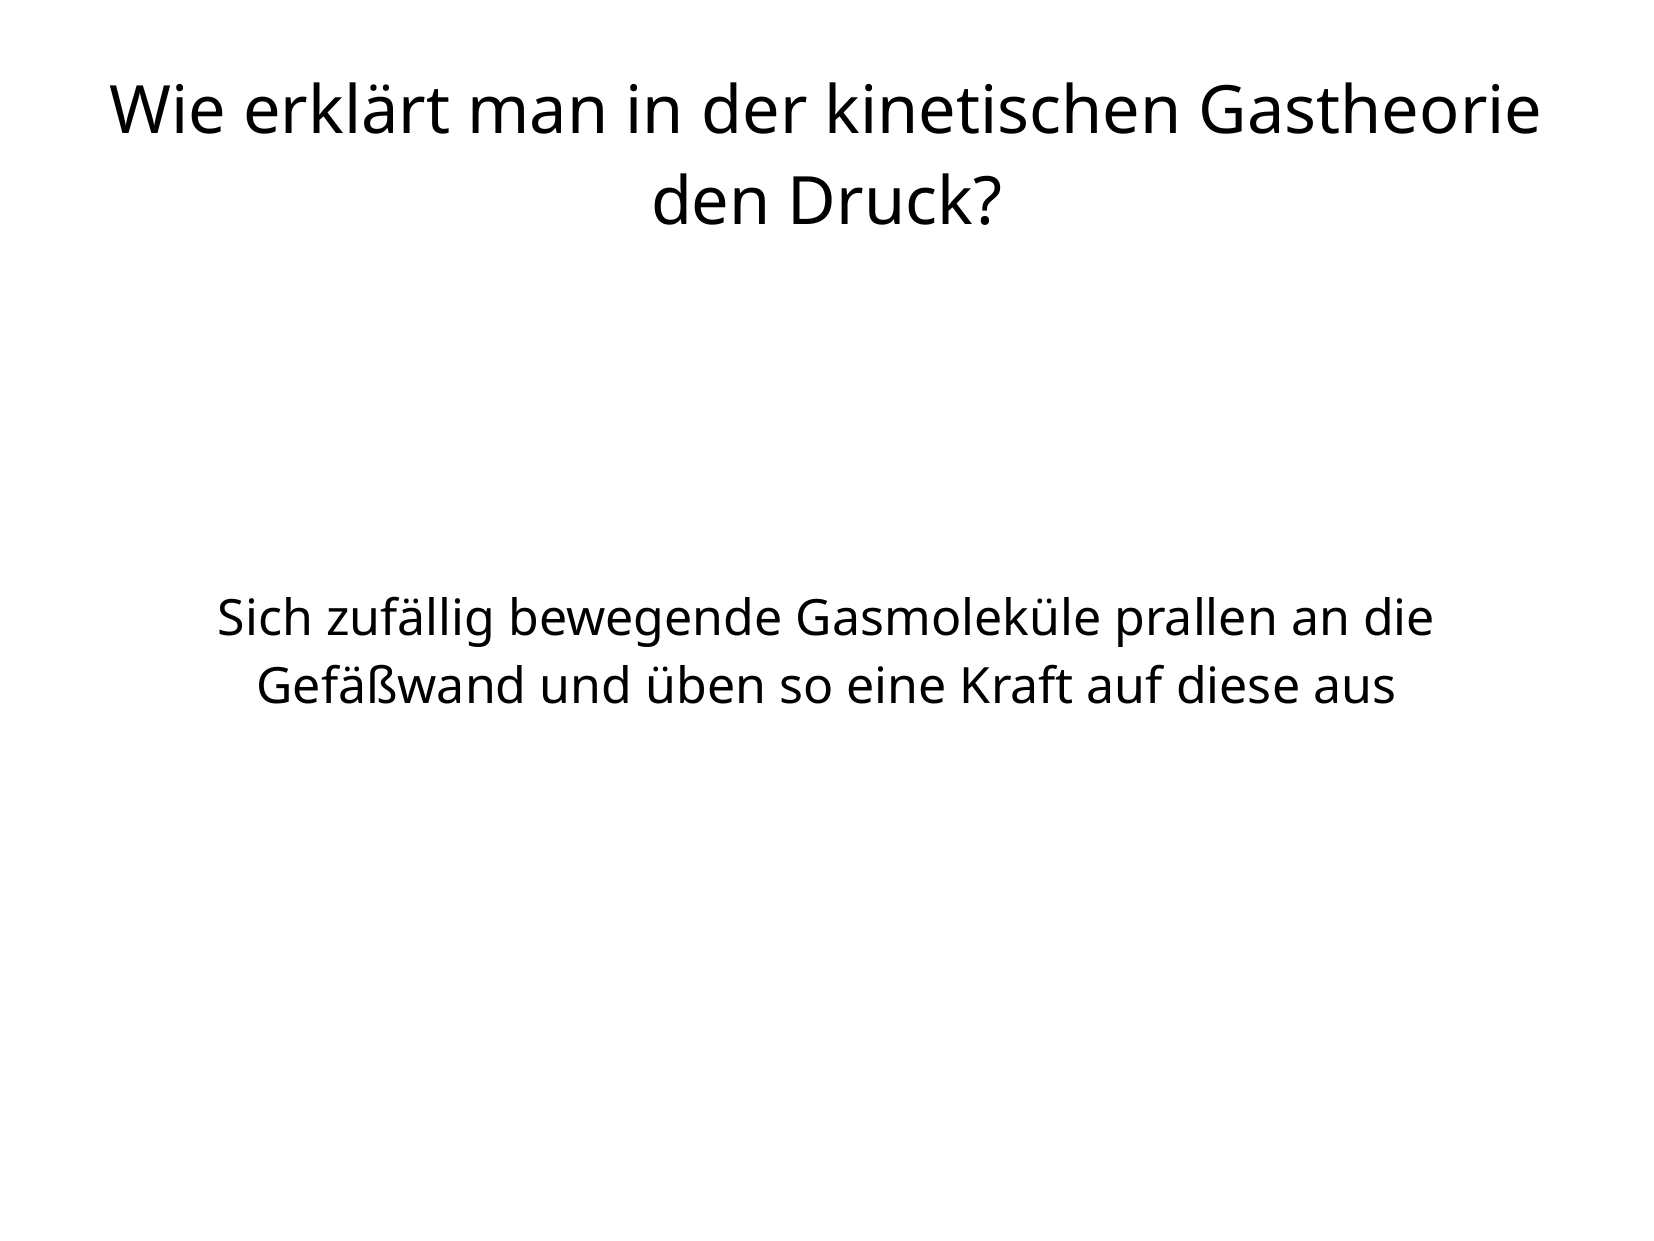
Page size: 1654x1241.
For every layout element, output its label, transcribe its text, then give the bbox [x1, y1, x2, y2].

subtitle Sich zufällig bewegende Gasmoleküle prallen an die Gefäßwand und üben so eine Kraft auf diese aus [82, 290, 1571, 1010]
title Wie erklärt man in der kinetischen Gastheorie den Druck? [82, 49, 1571, 257]
